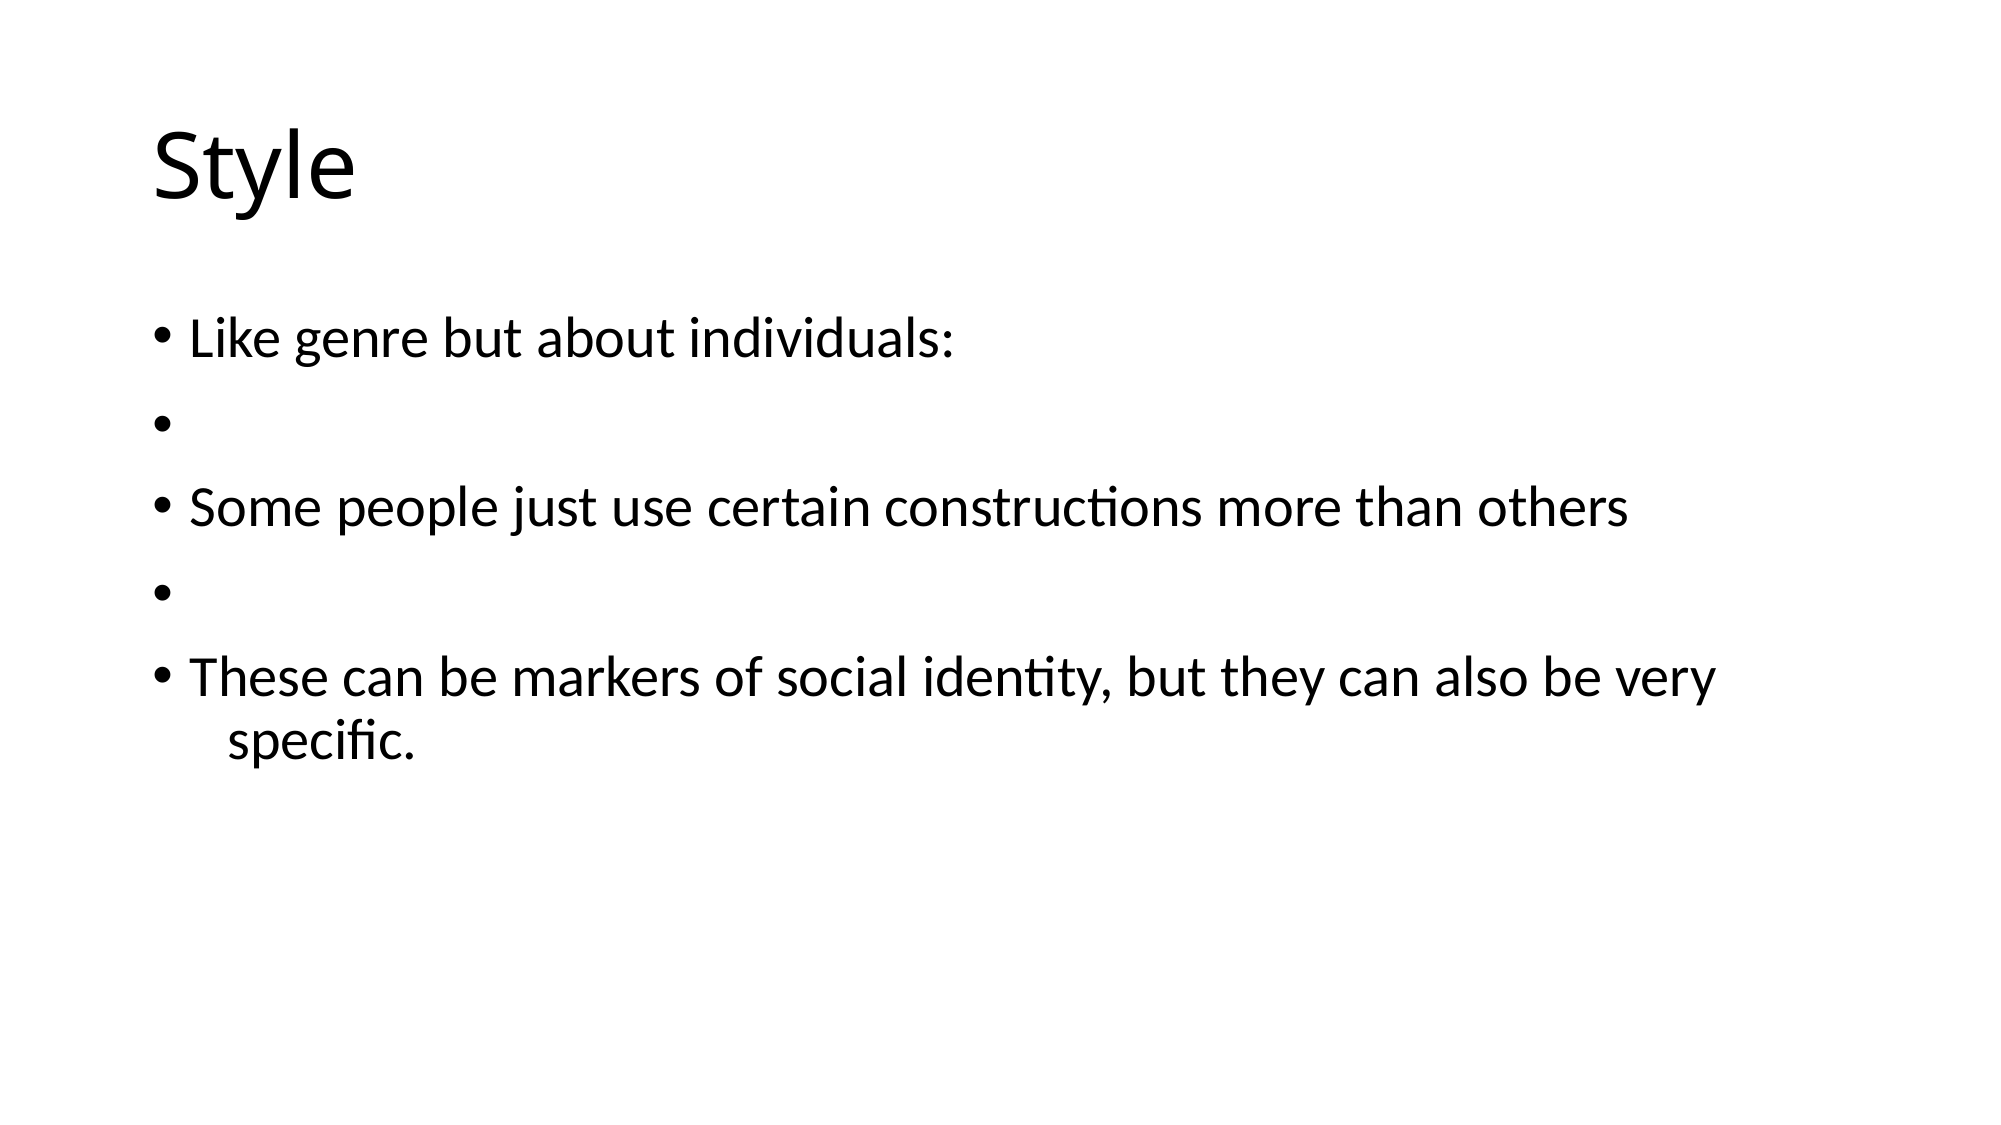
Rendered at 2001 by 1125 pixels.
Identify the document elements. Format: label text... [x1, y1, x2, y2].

title Style [137, 59, 1863, 278]
list Like genre but about individuals: Some people just use certain constructions more than others These can be markers of social identity, but they can also be very specific. [137, 299, 1863, 1014]
